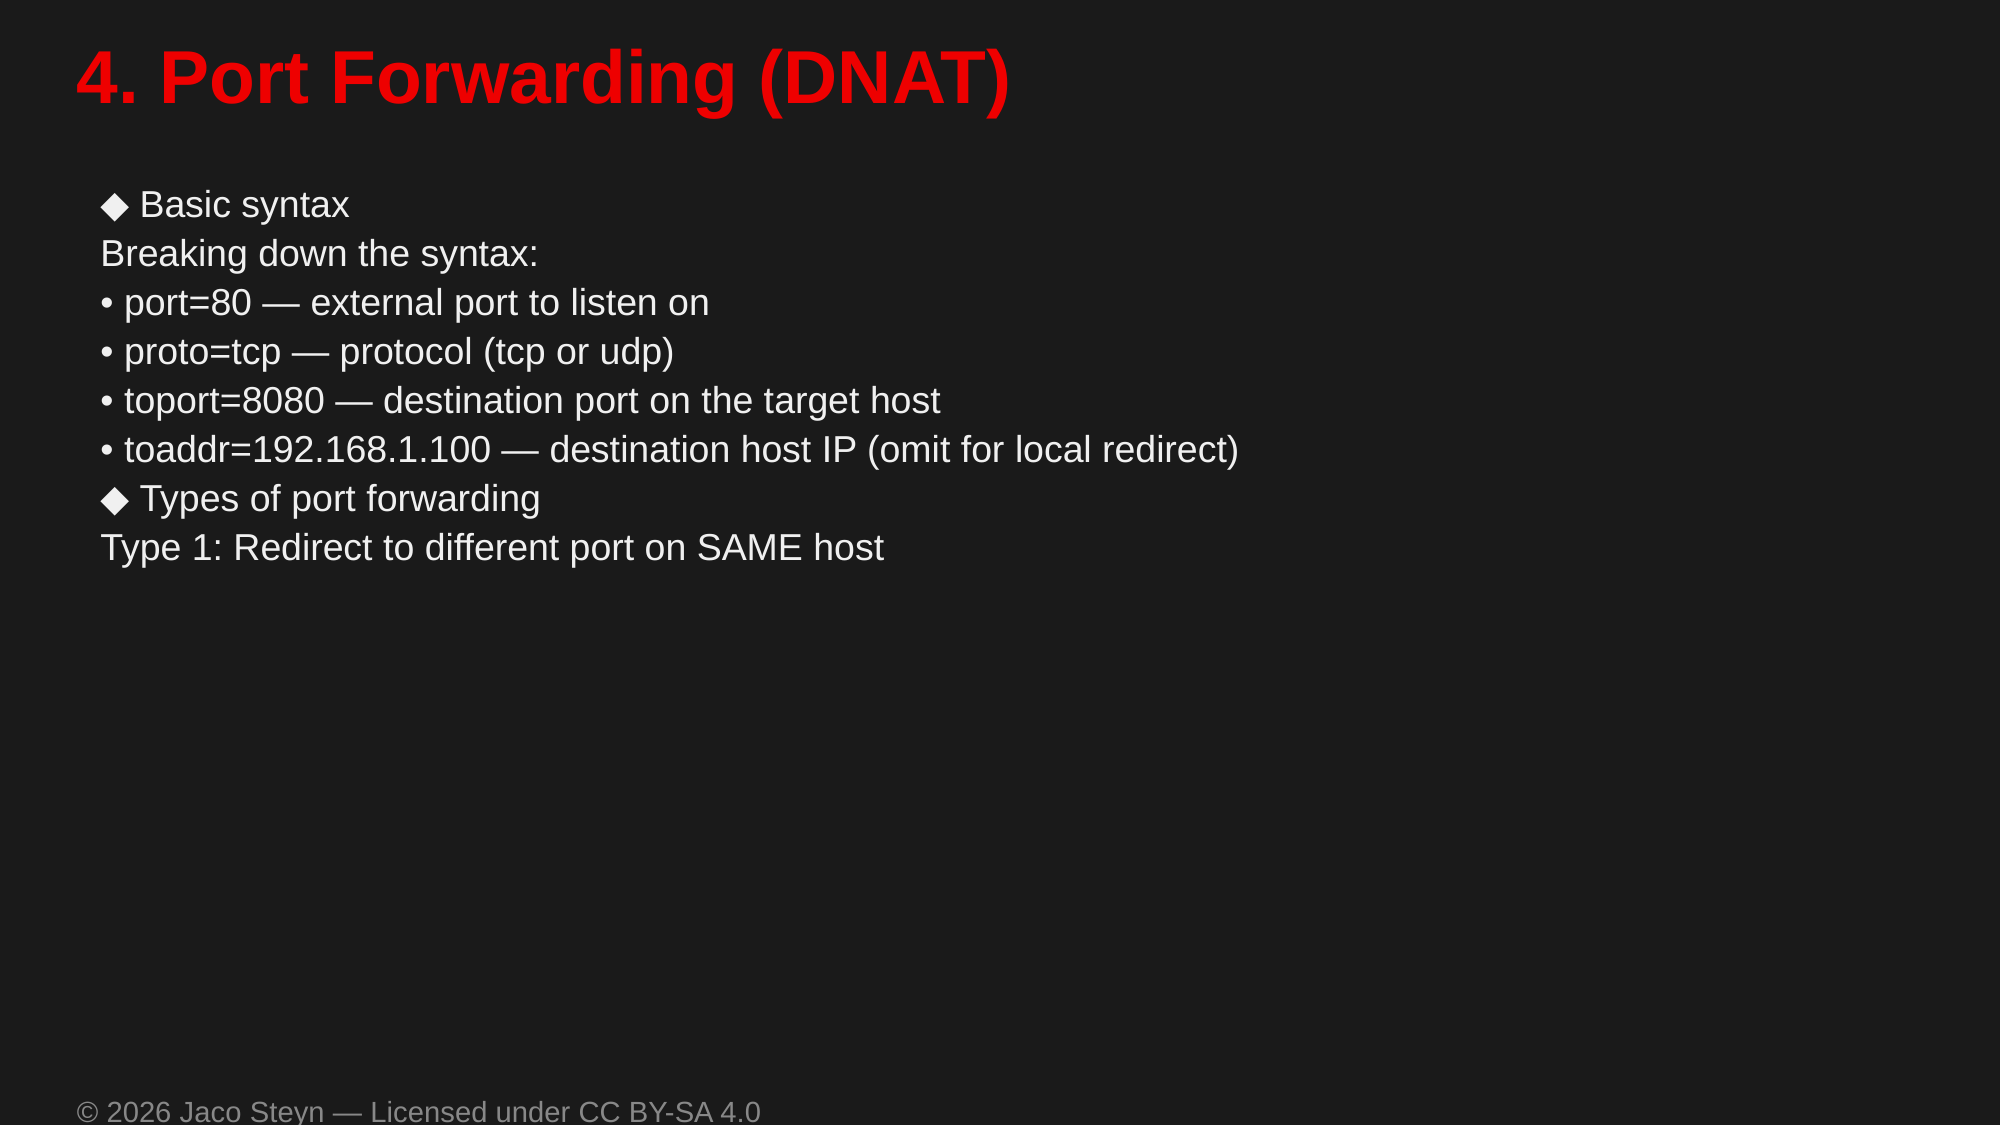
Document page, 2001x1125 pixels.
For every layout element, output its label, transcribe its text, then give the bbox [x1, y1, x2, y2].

text_box ◆ Basic syntax Breaking down the syntax: • port=80 — external port to listen on • proto=tcp — protocol (tcp or udp) • toport=8080 — destination port on the target host • toaddr=192.168.1.100 — destination host IP (omit for local redirect) ◆ Types of port forwarding Type 1: Redirect to different port on SAME host [59, 171, 1942, 1083]
text_box 4. Port Forwarding (DNAT) [59, 23, 1942, 154]
text_box © 2026 Jaco Steyn — Licensed under CC BY-SA 4.0 [59, 1083, 1942, 1120]
